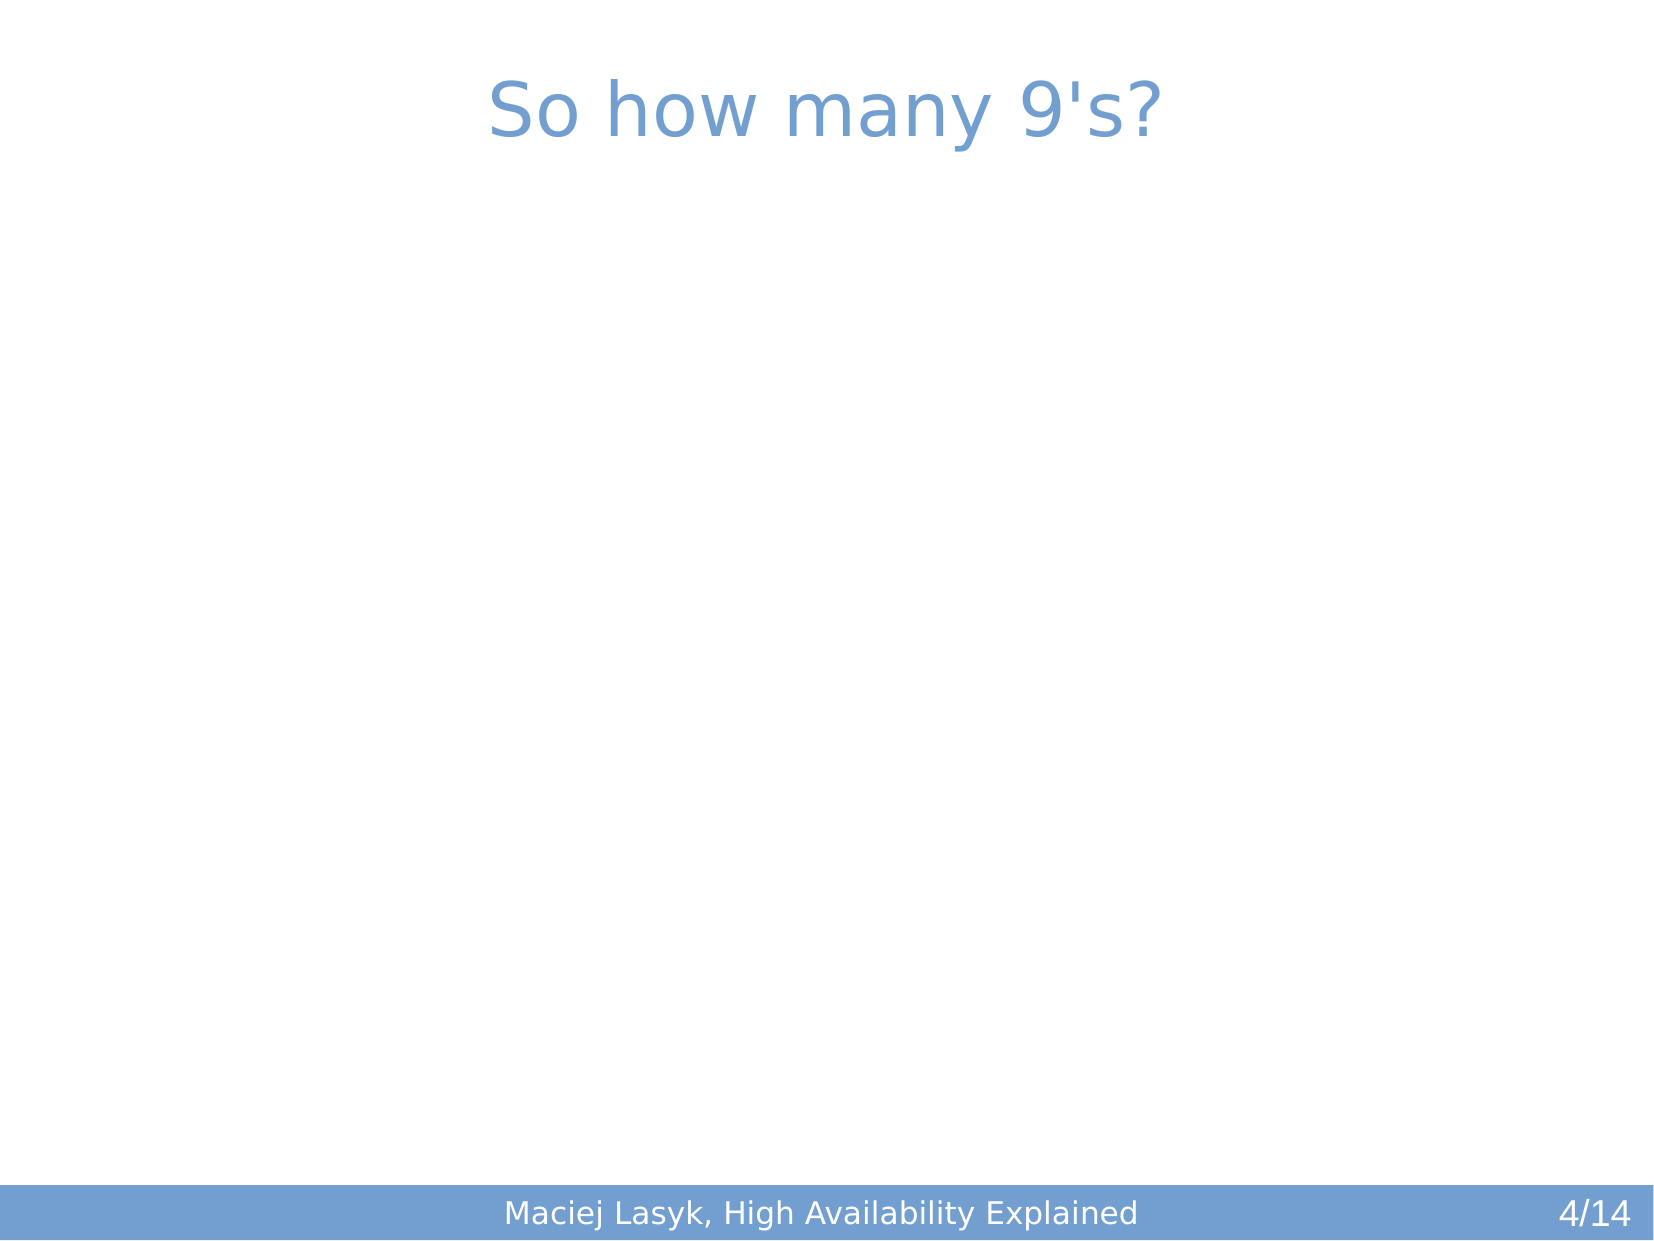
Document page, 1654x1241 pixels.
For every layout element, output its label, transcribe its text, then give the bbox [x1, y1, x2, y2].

text_box [1647, 1185, 1654, 1241]
text_box Maciej Lasyk, High Availability Explained [489, 1188, 1165, 1240]
text_box 4/14 [1533, 1185, 1647, 1241]
text_box So how many 9's? [473, 60, 1181, 163]
text_box [0, 1185, 1533, 1241]
